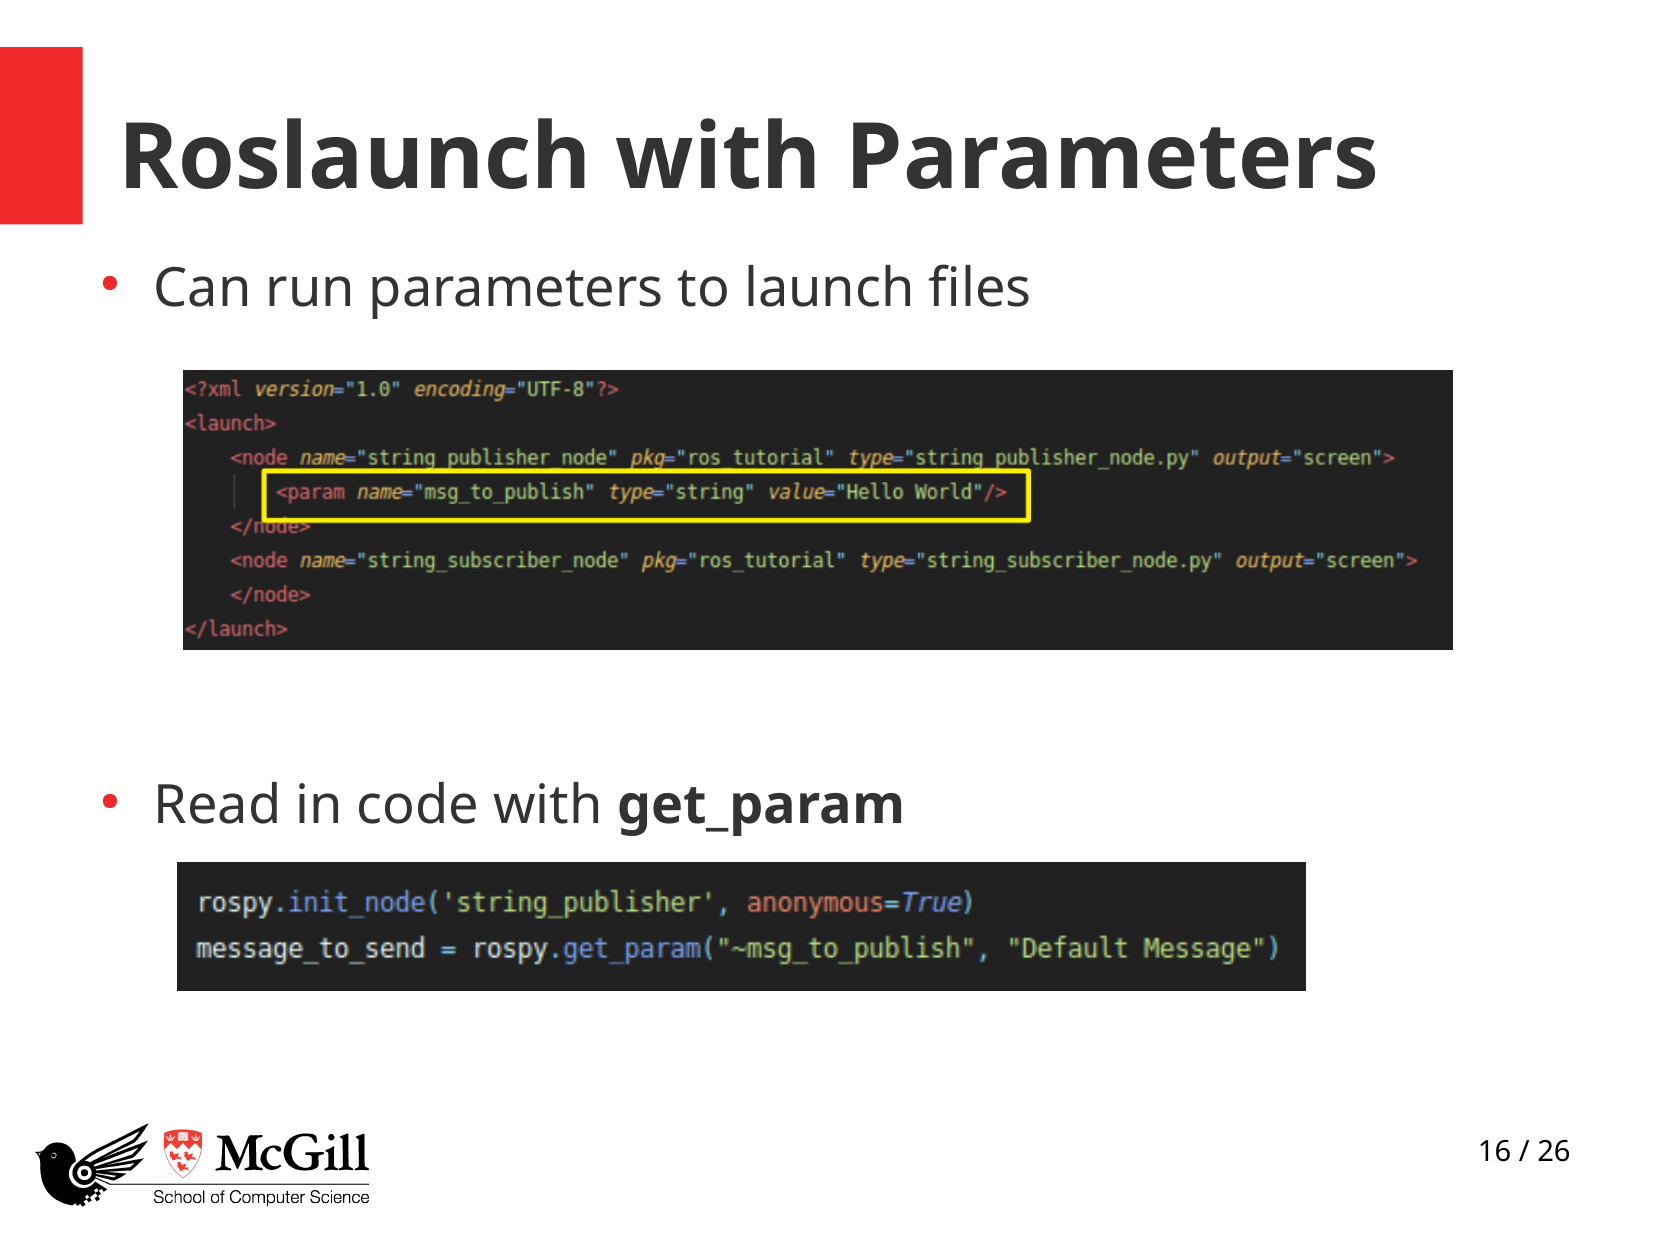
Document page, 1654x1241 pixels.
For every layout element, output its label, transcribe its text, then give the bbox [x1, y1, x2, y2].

title Roslaunch with Parameters [118, 49, 1571, 257]
picture [35, 1110, 369, 1216]
list Can run parameters to launch files Read in code with get_param [82, 248, 1501, 968]
picture [183, 370, 1453, 650]
picture [177, 862, 1306, 991]
